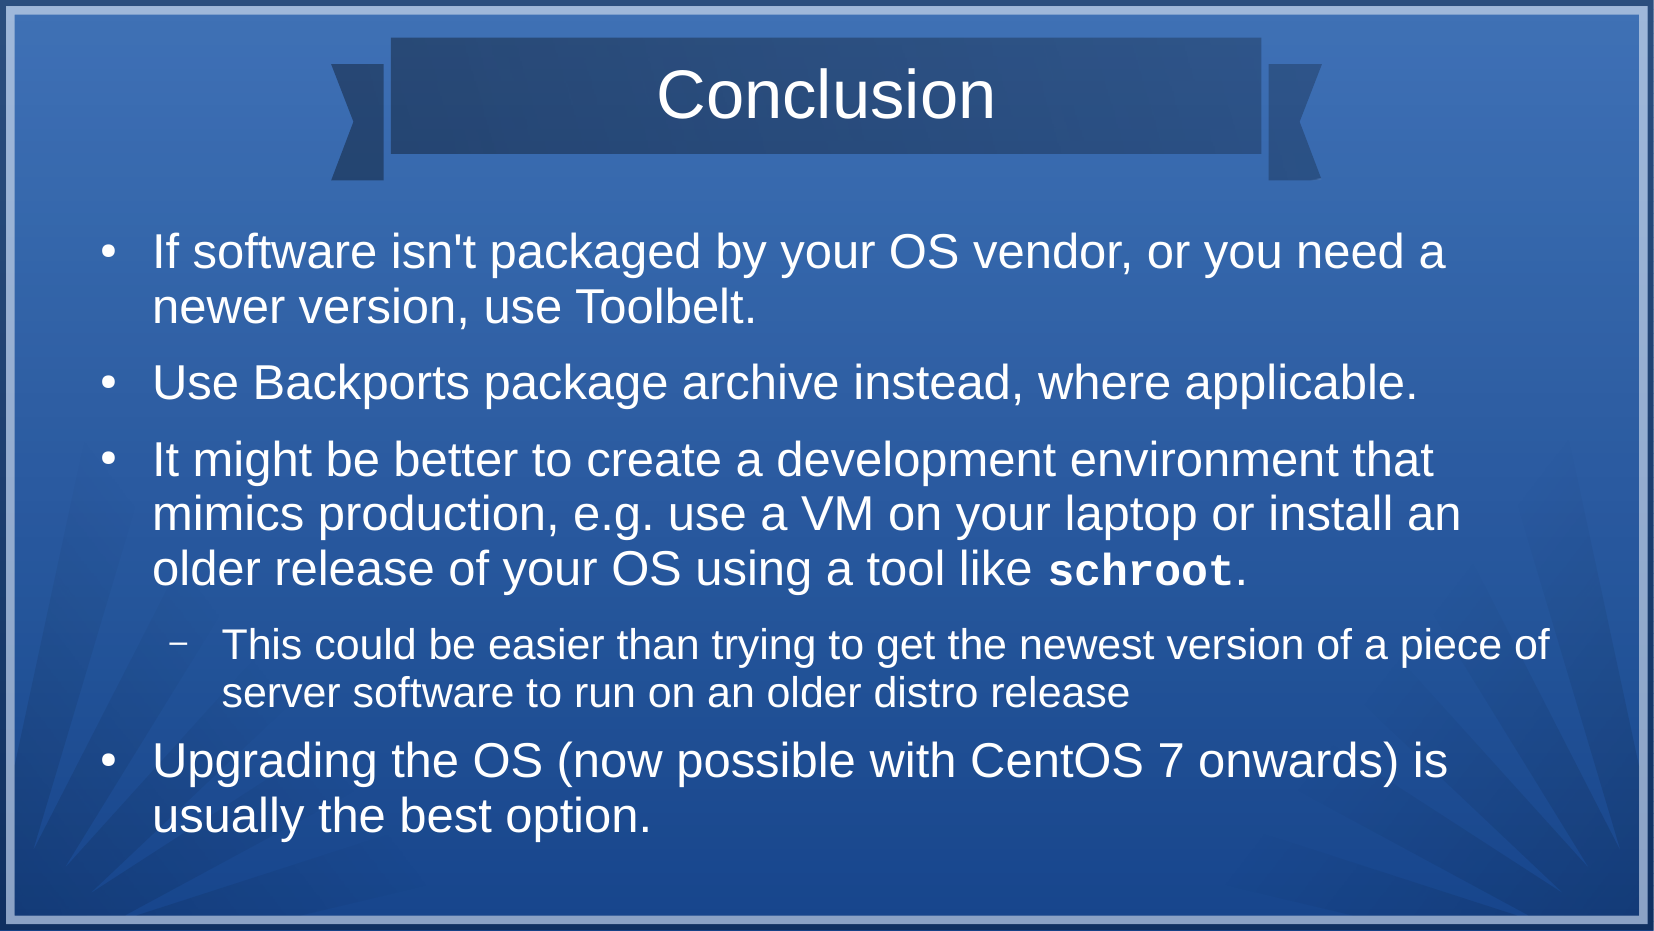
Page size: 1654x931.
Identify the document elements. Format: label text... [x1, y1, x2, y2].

title Conclusion [389, 35, 1264, 154]
list If software isn't packaged by your OS vendor, or you need a newer version, use Toolbelt. Use Backports package archive instead, where applicable. It might be better to create a development environment that mimics production, e.g. use a VM on your laptop or install an older release of your OS using a tool like schroot. This could be easier than trying to get the newest version of a piece of server software to run on an older distro release Upgrading the OS (now possible with CentOS 7 onwards) is usually the best option. [82, 224, 1571, 848]
